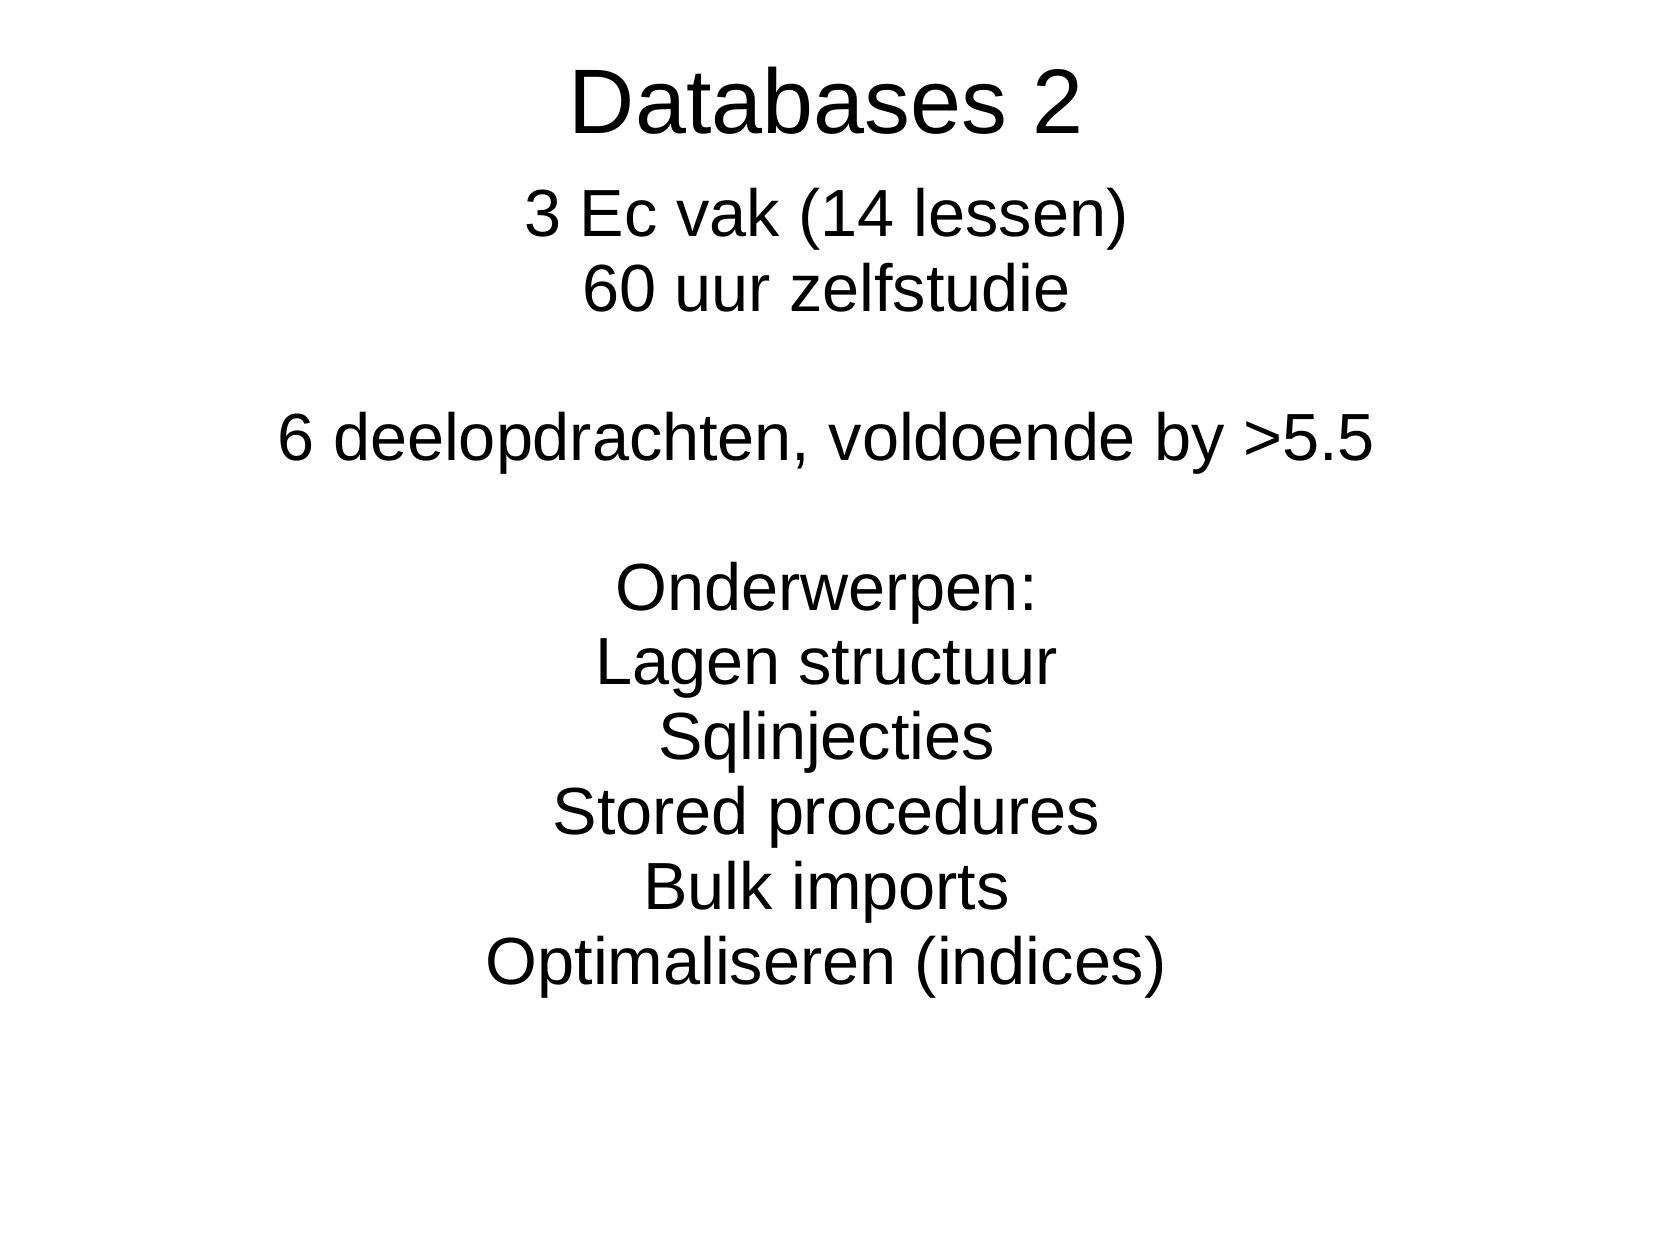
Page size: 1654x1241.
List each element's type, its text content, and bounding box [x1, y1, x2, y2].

subtitle 3 Ec vak (14 lessen) 60 uur zelfstudie 6 deelopdrachten, voldoende by >5.5 Onderwerpen: Lagen structuur Sqlinjecties Stored procedures Bulk imports Optimaliseren (indices) [82, 175, 1571, 1223]
title Databases 2 [82, 49, 1571, 175]
